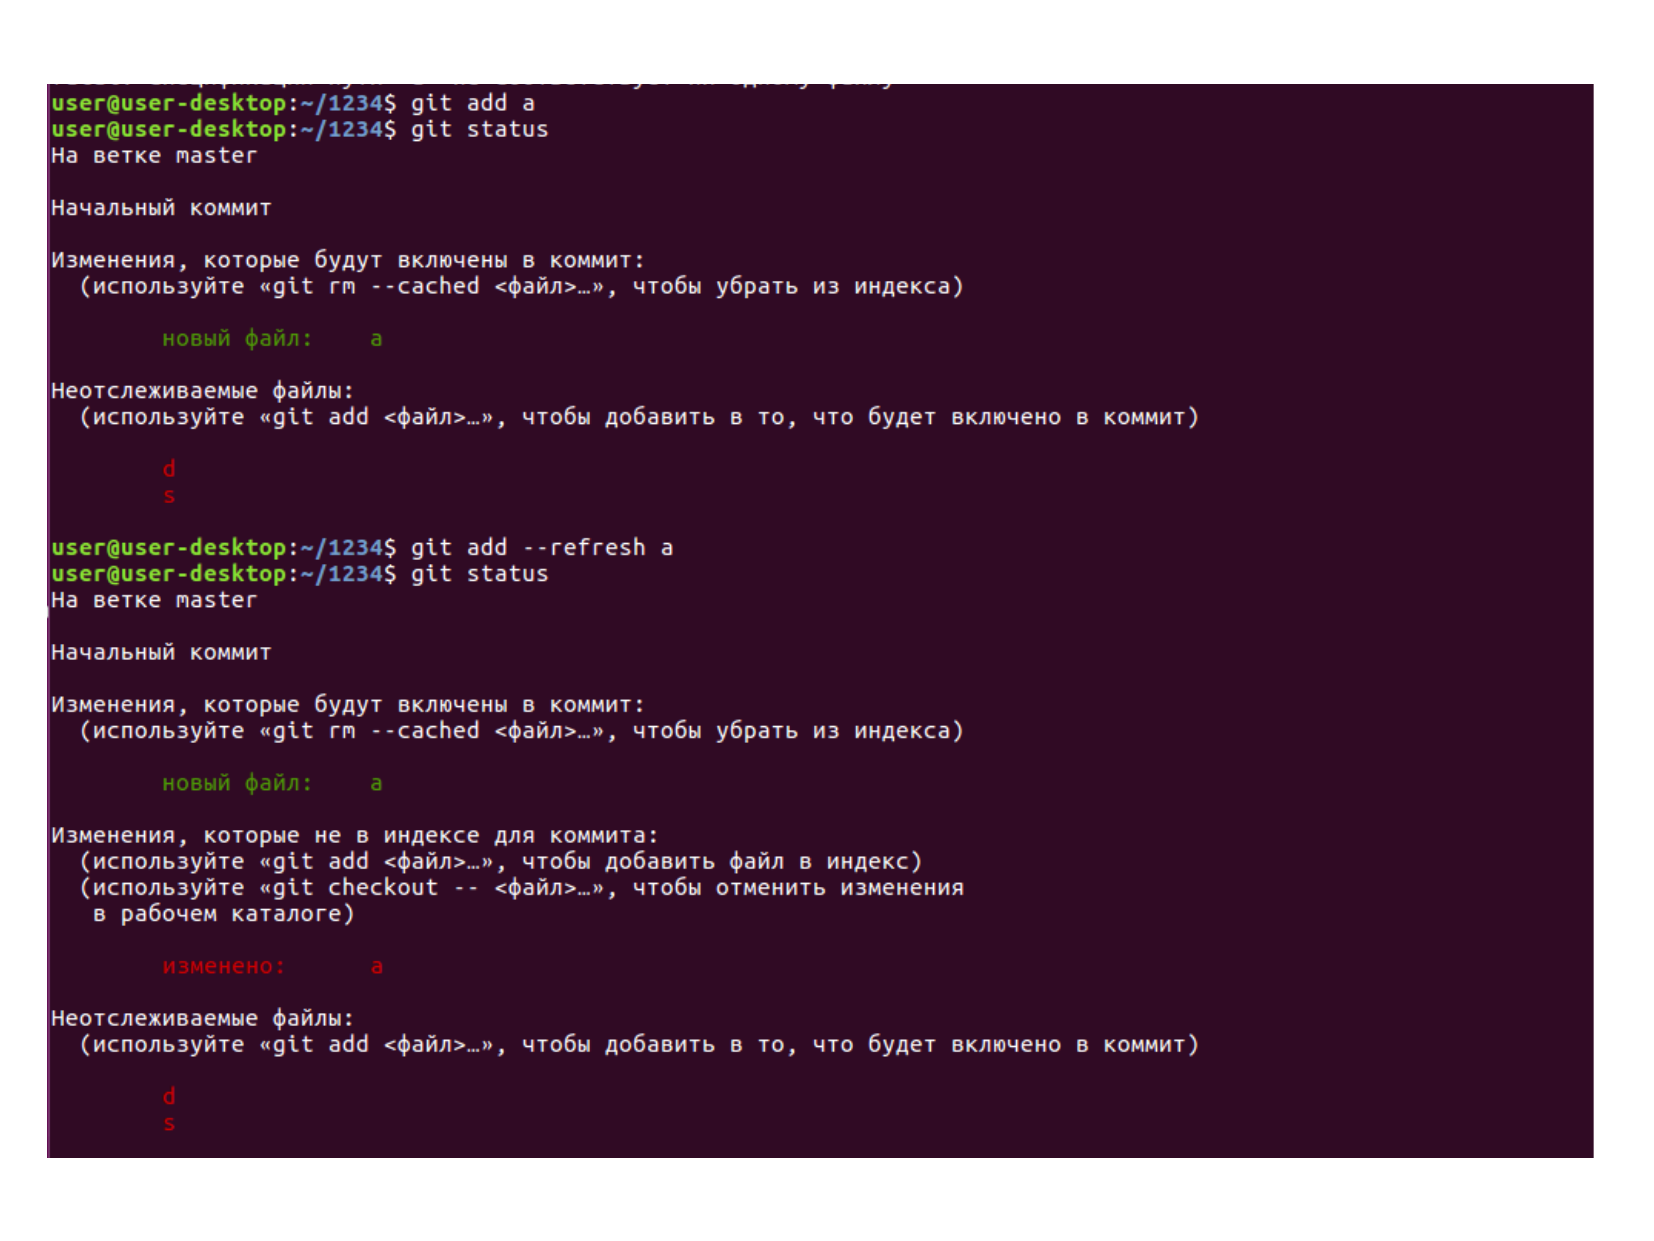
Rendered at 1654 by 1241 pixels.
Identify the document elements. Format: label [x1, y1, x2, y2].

picture [47, 84, 1594, 1158]
